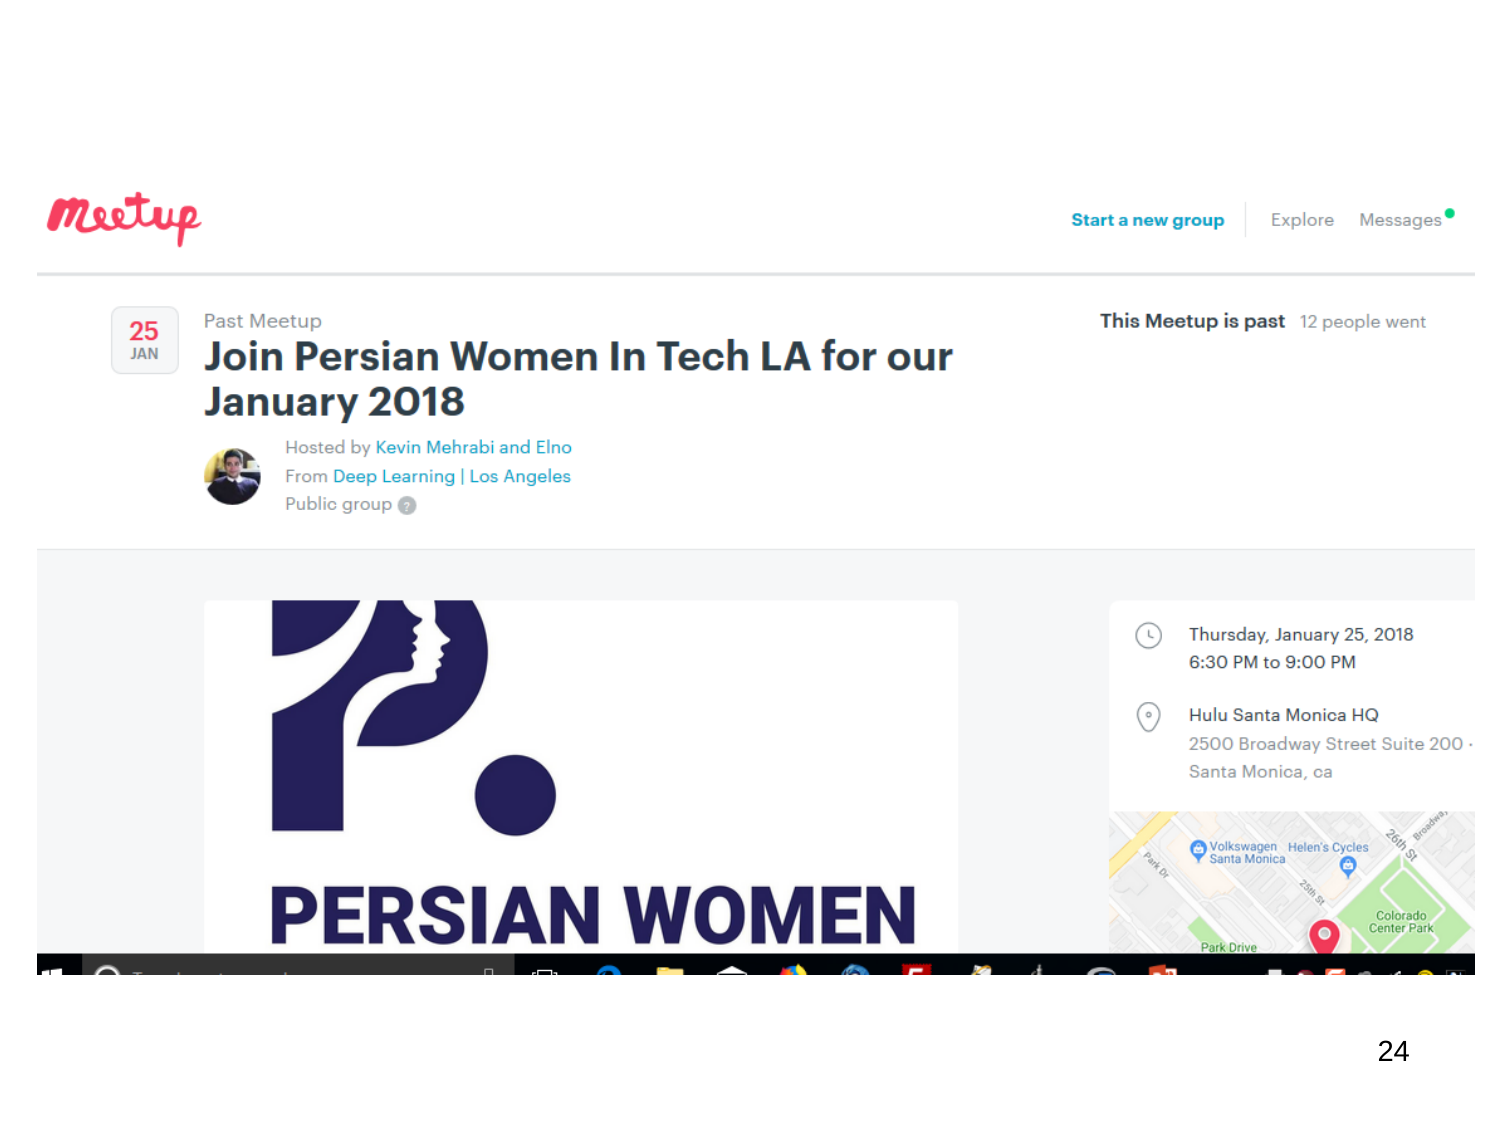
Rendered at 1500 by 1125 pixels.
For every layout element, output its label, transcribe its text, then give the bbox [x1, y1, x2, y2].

slide_number <number> [1074, 1024, 1425, 1103]
picture [37, 187, 1475, 975]
